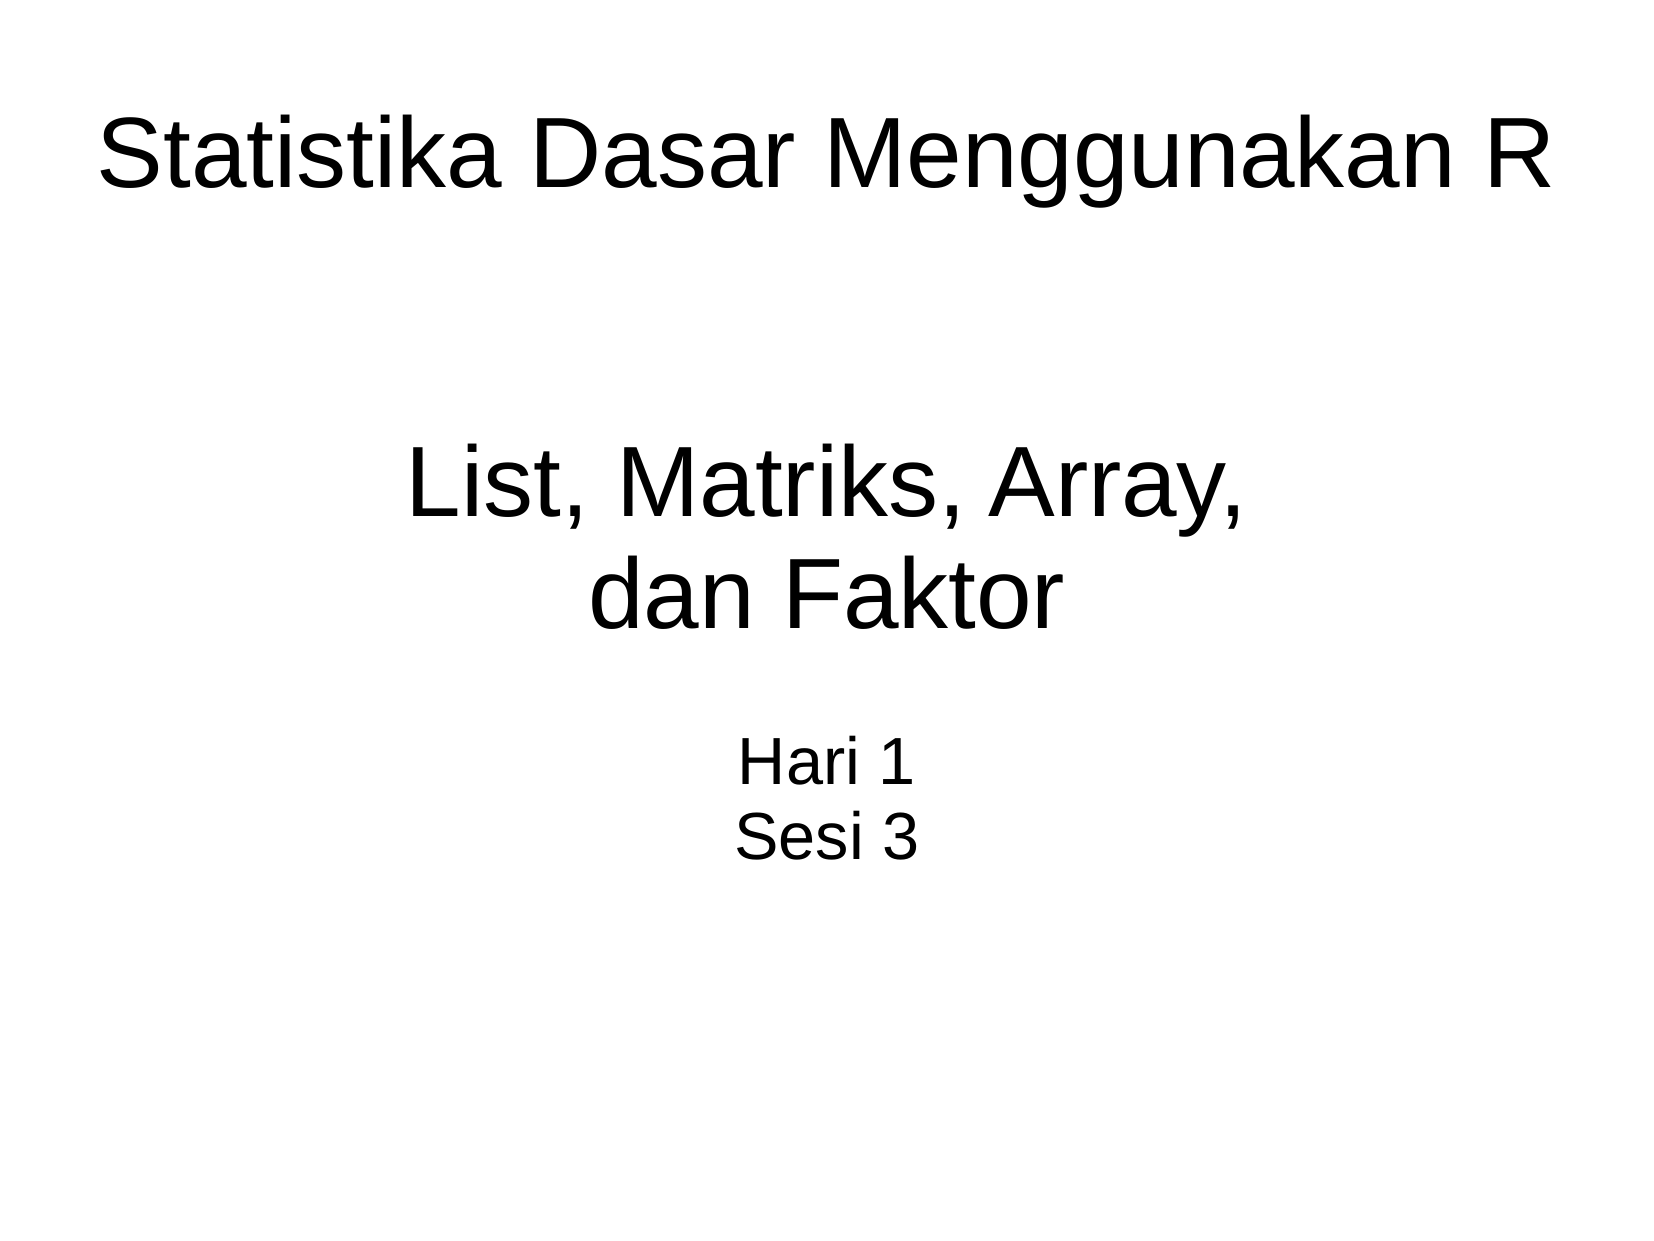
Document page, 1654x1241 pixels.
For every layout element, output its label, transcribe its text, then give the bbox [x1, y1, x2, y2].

subtitle List, Matriks, Array, dan Faktor Hari 1 Sesi 3 [82, 290, 1571, 1010]
title Statistika Dasar Menggunakan R [82, 49, 1571, 257]
